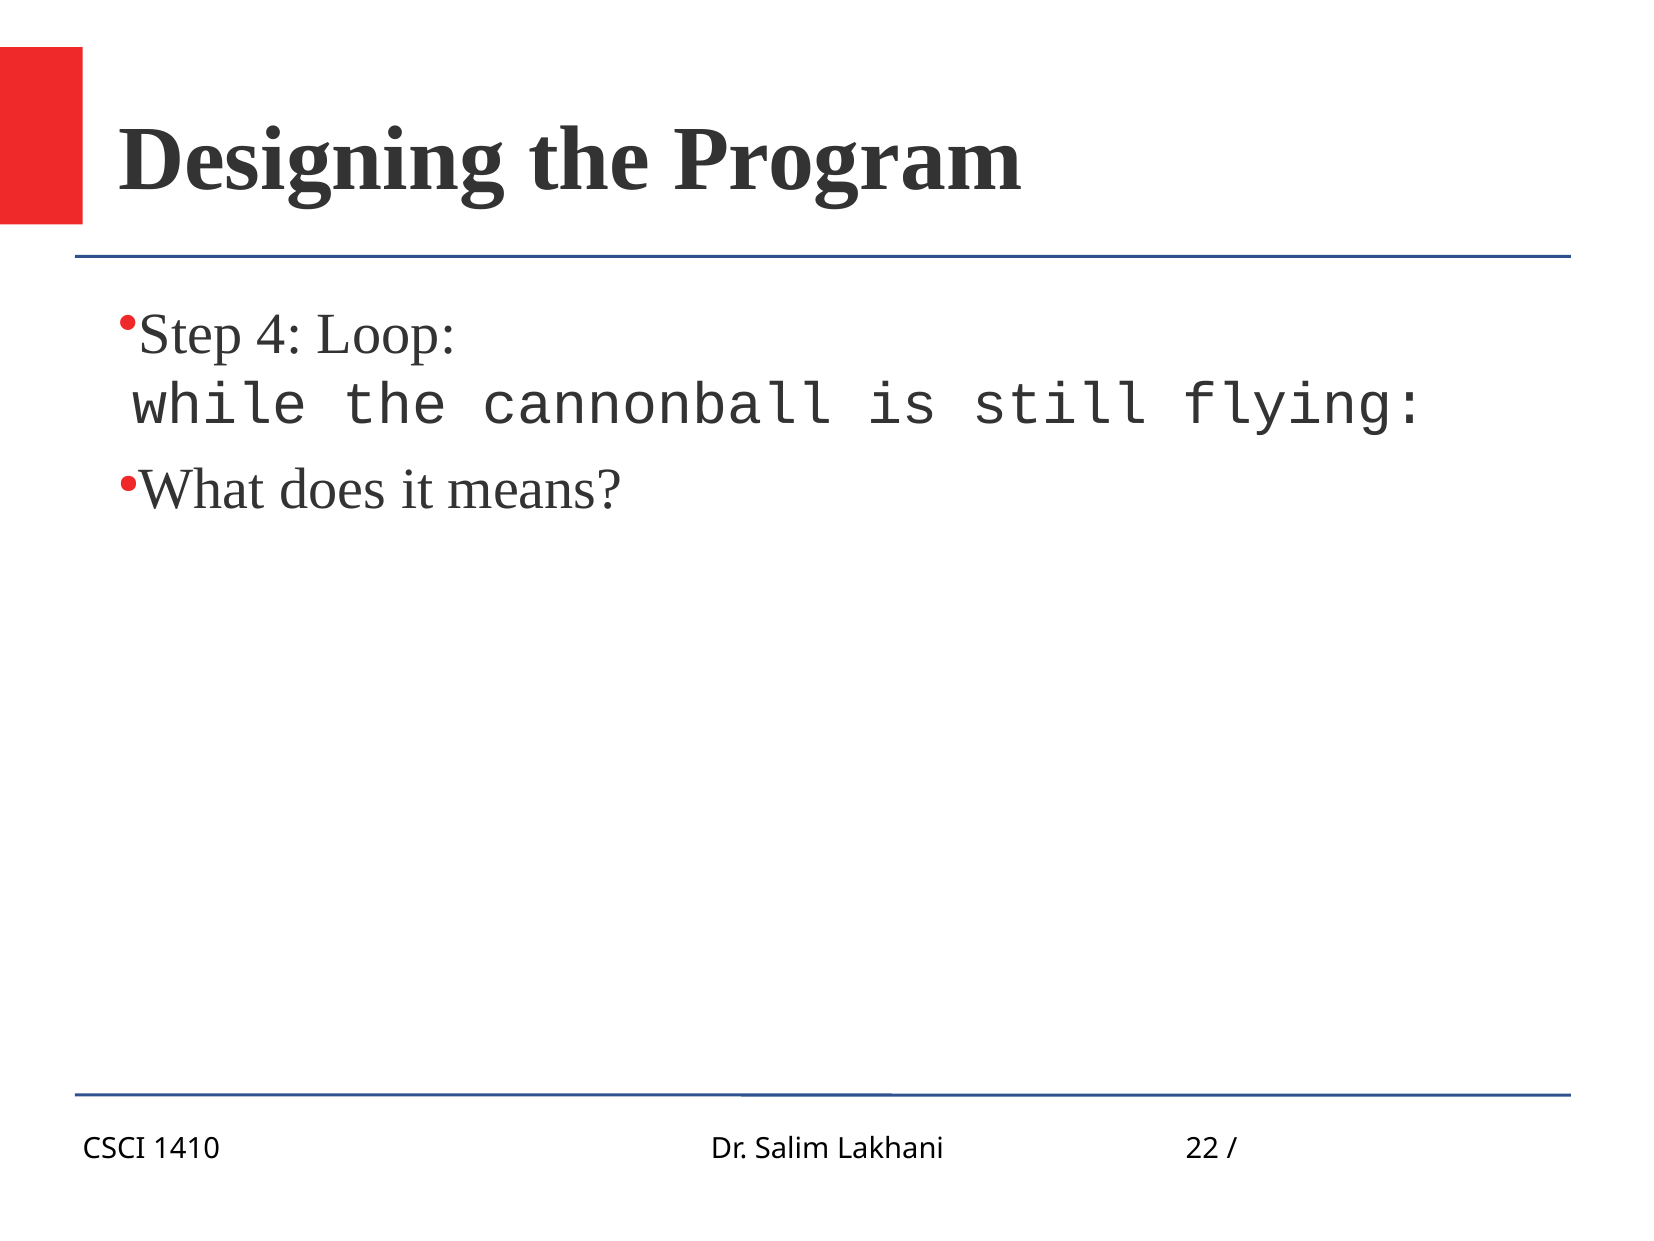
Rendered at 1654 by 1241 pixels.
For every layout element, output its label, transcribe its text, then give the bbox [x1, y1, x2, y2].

list Step 4: Loop: while the cannonball is still flying: What does it means? [118, 295, 1536, 1080]
text_box CSCI 1410 [82, 1129, 468, 1216]
text_box Dr. Salim Lakhani [565, 1129, 1090, 1216]
title Designing the Program [118, 49, 1571, 257]
text_box / [1185, 1129, 1571, 1216]
